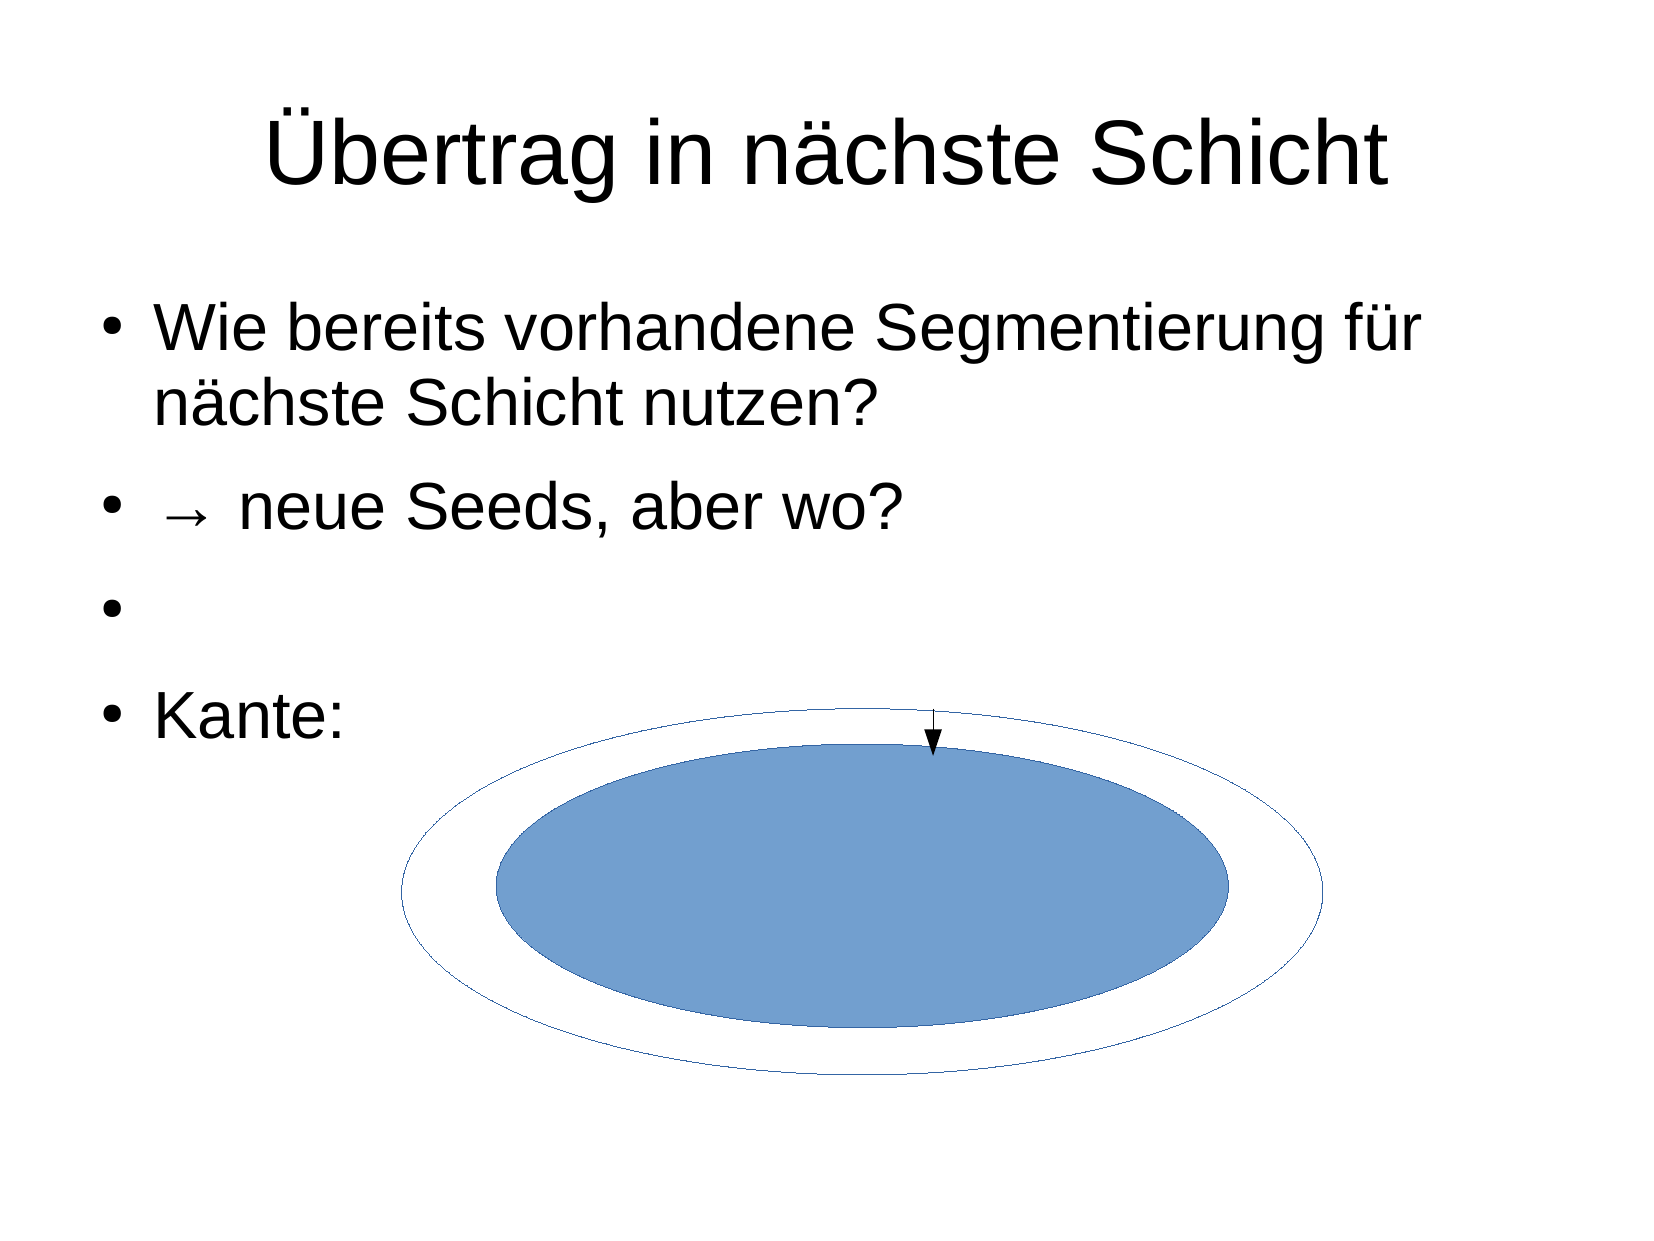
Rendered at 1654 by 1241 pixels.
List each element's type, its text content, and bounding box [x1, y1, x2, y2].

text_box [401, 708, 1323, 1075]
title Übertrag in nächste Schicht [82, 49, 1571, 257]
list Wie bereits vorhandene Segmentierung für nächste Schicht nutzen? → neue Seeds, aber wo? Kante: [82, 290, 1571, 1010]
